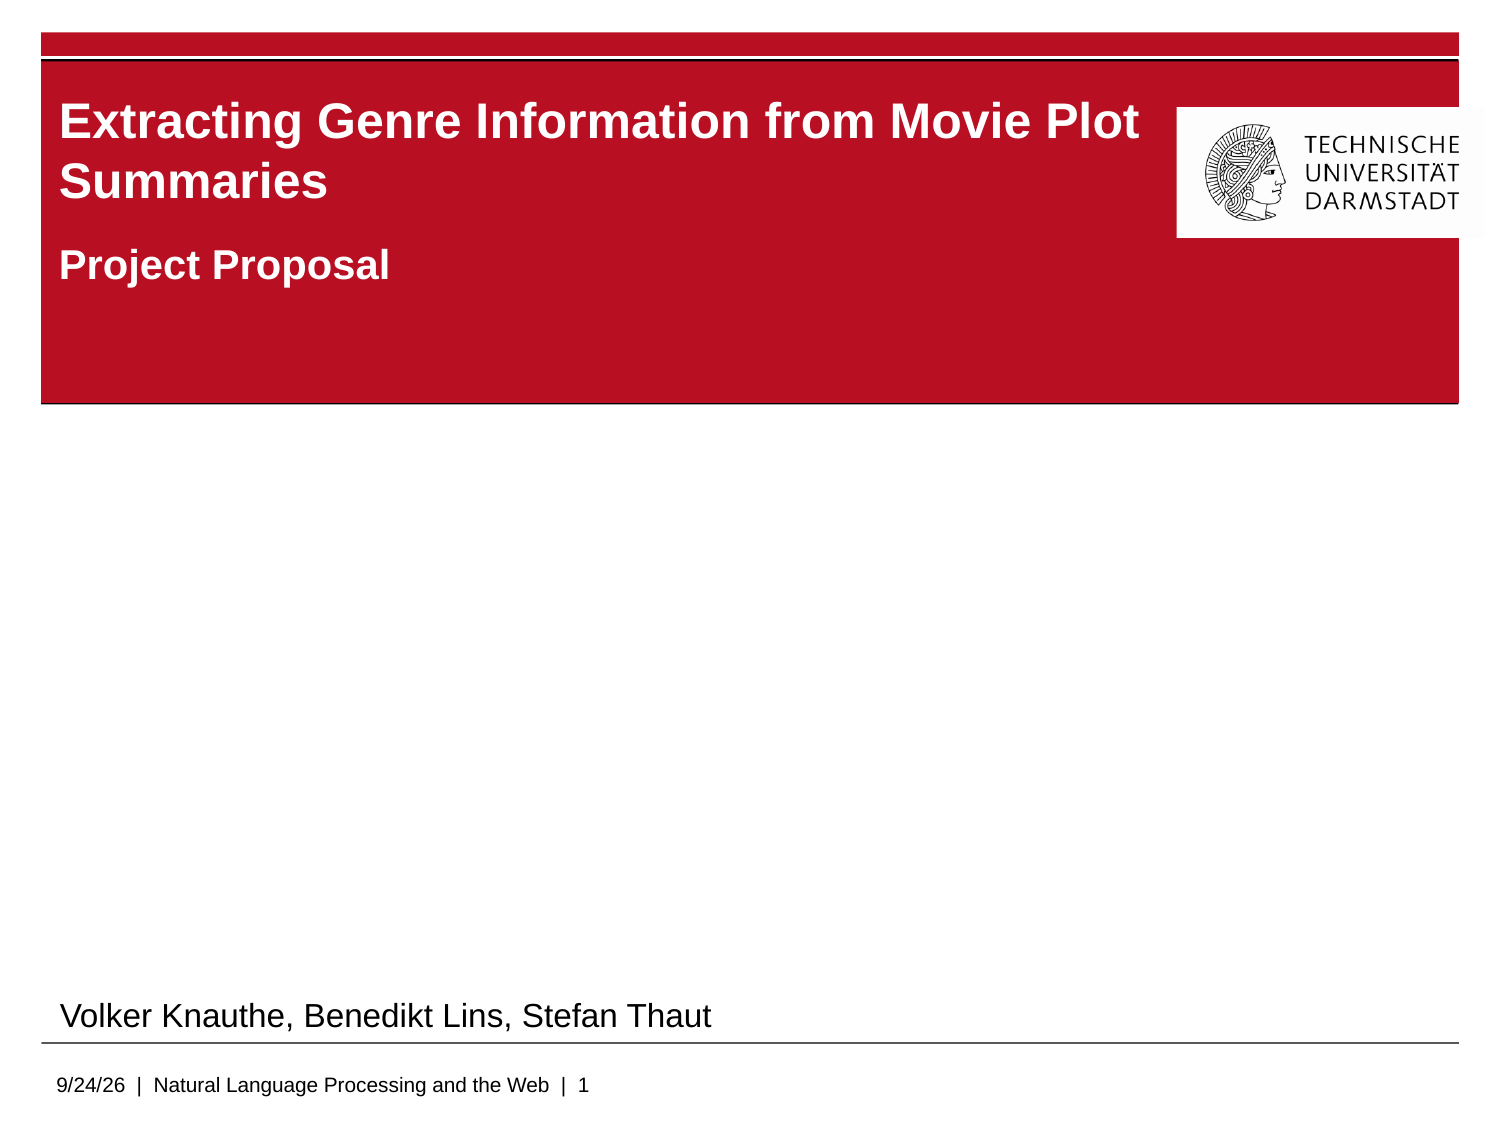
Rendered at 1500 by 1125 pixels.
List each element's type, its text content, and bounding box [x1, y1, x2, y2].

text_box Volker Knauthe, Benedikt Lins, Stefan Thaut [45, 990, 961, 1042]
picture [1176, 107, 1484, 238]
title Extracting Genre Information from Movie Plot Summaries [58, 80, 1149, 218]
subtitle Project Proposal [58, 237, 1149, 393]
